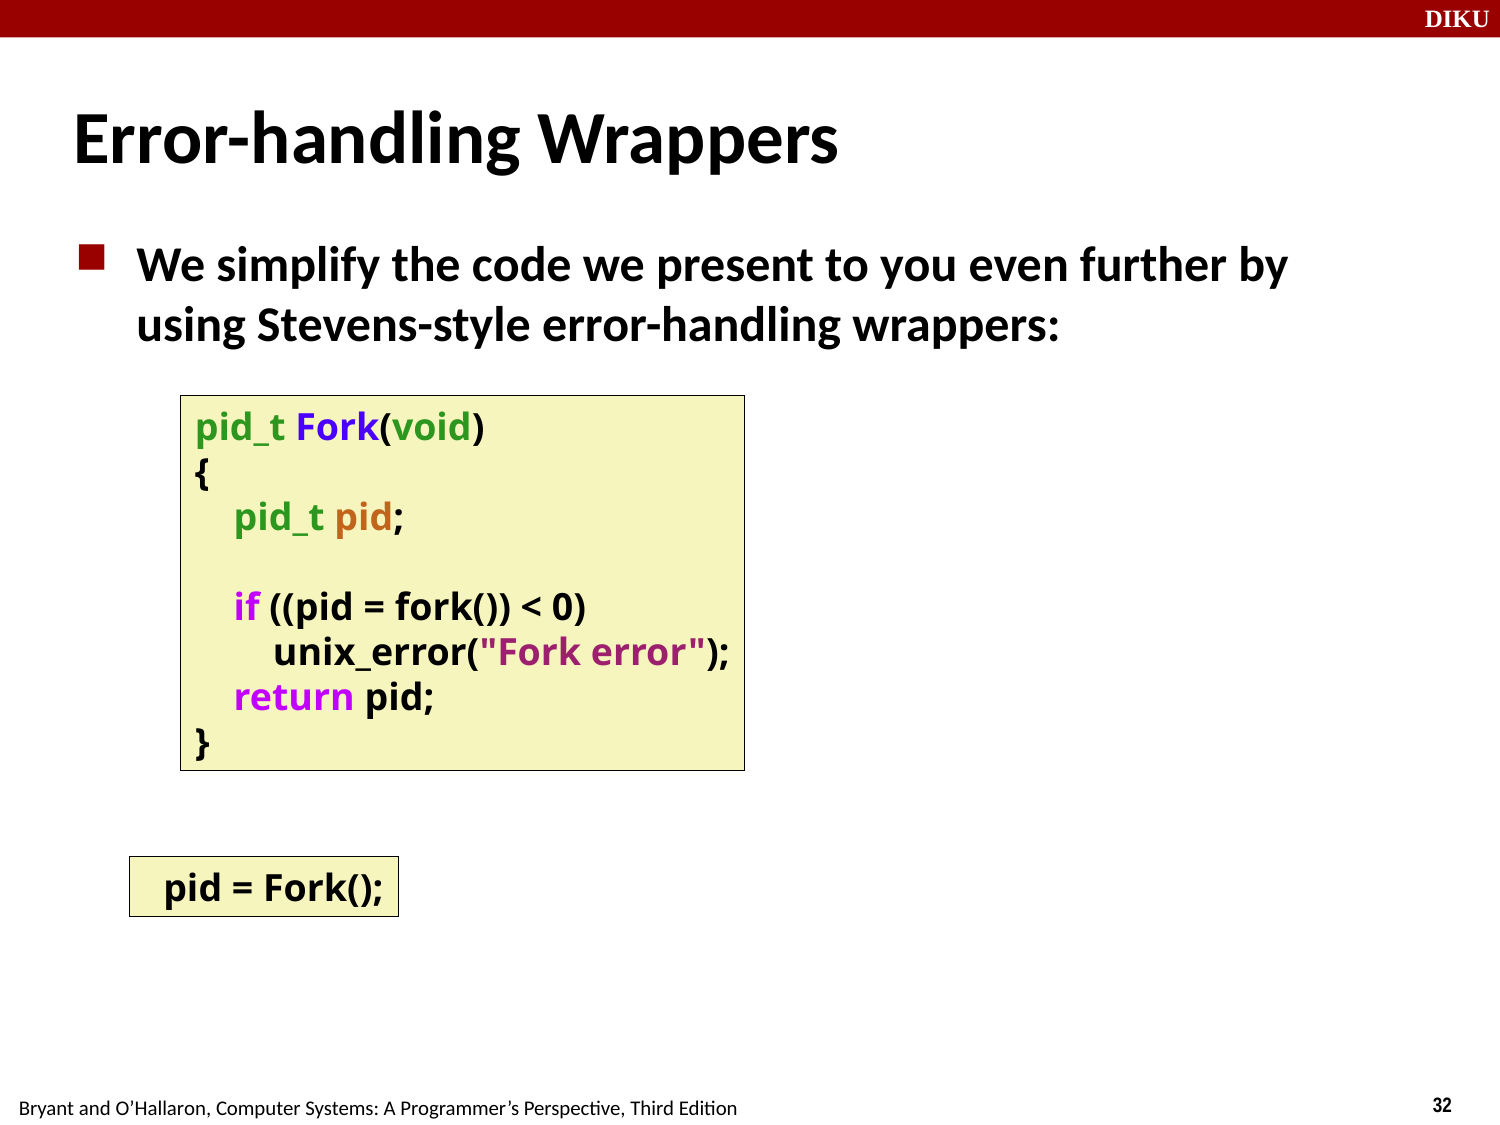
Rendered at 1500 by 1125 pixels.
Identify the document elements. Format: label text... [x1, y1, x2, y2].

list We simplify the code we present to you even further by using Stevens-style error-handling wrappers: [65, 223, 1361, 363]
text_box pid_t Fork(void) { pid_t pid; if ((pid = fork()) < 0) unix_error("Fork error"); return pid; } [180, 395, 745, 770]
text_box pid = Fork(); [129, 856, 399, 917]
title Error-handling Wrappers [58, 71, 1304, 197]
